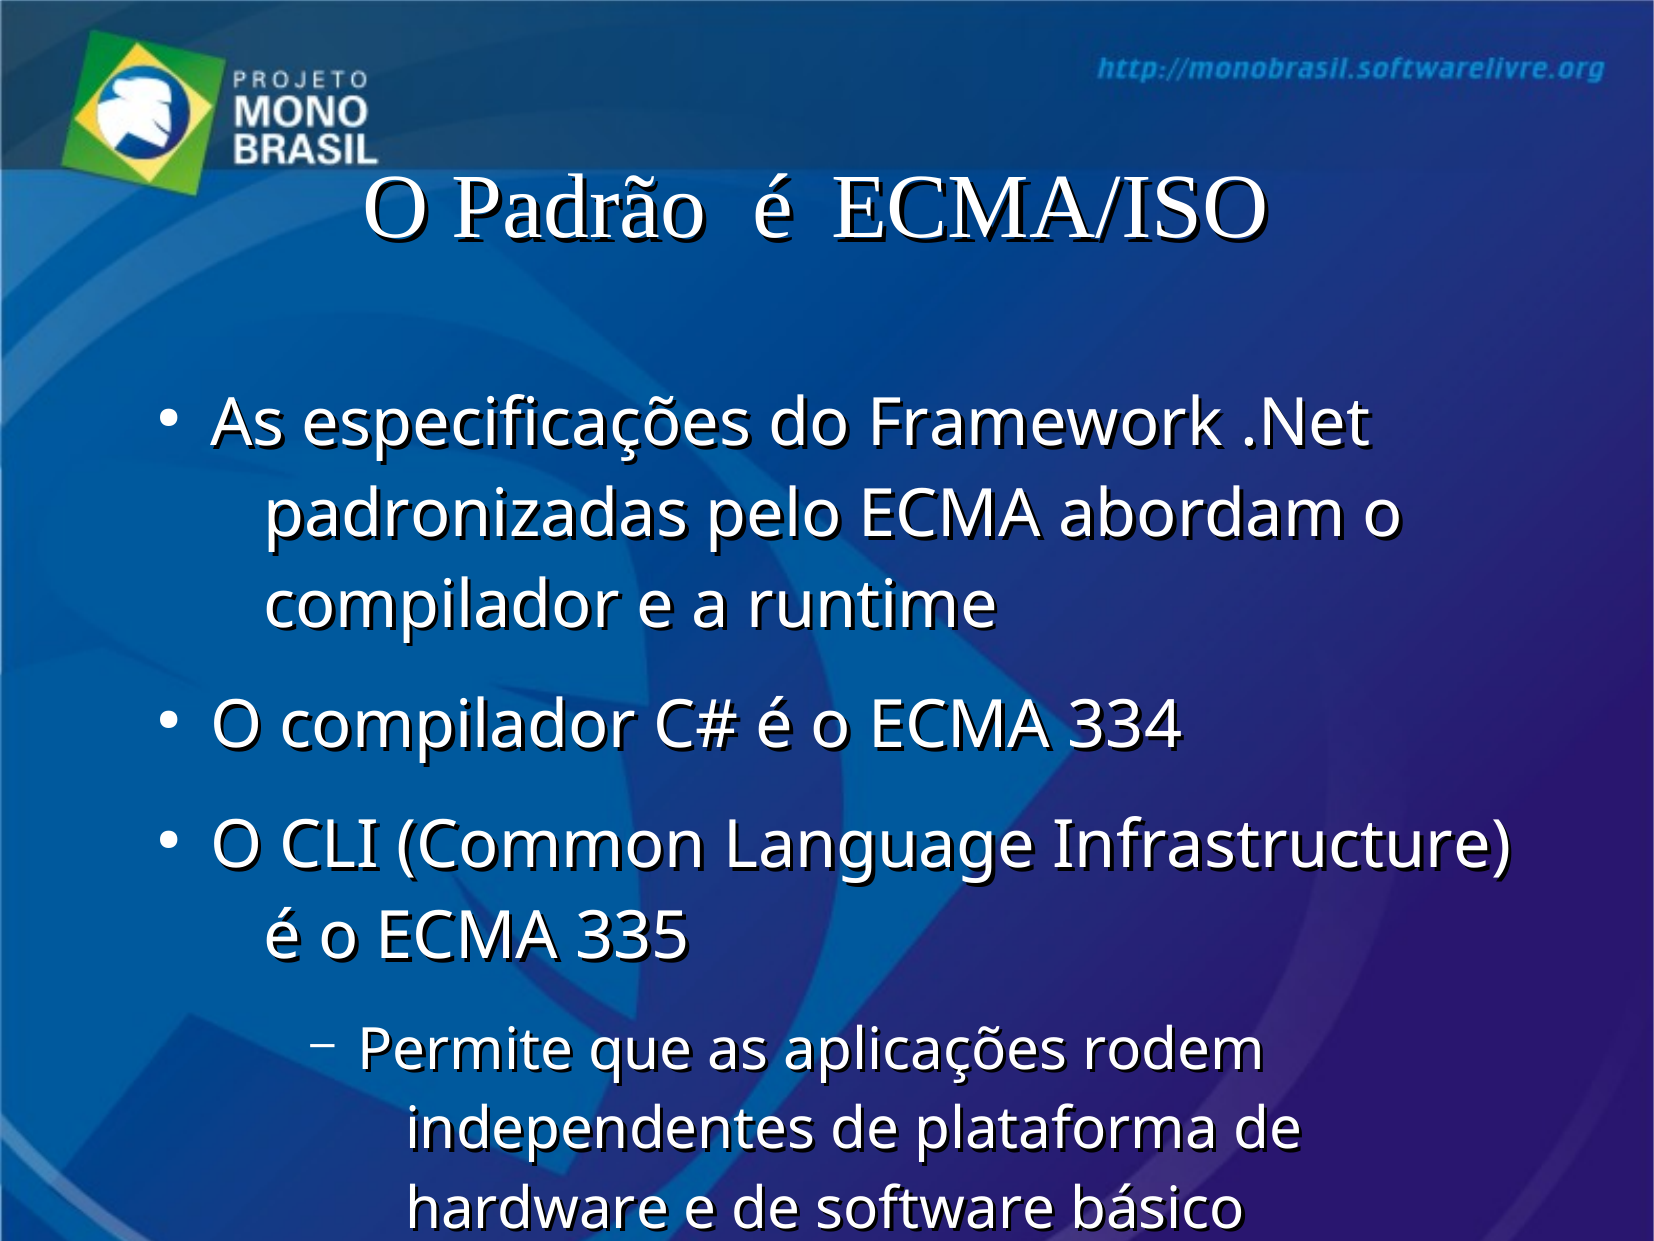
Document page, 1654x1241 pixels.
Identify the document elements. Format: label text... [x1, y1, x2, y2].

title O Padrão é ECMA/ISO [121, 103, 1534, 311]
list As especificações do Framework .Net padronizadas pelo ECMA abordam o compilador e a runtime O compilador C# é o ECMA 334 O CLI (Common Language Infrastructure) é o ECMA 335 Permite que as aplicações rodem independentes de plataforma de hardware e de software básico [121, 374, 1534, 1181]
picture [0, 0, 1654, 1241]
